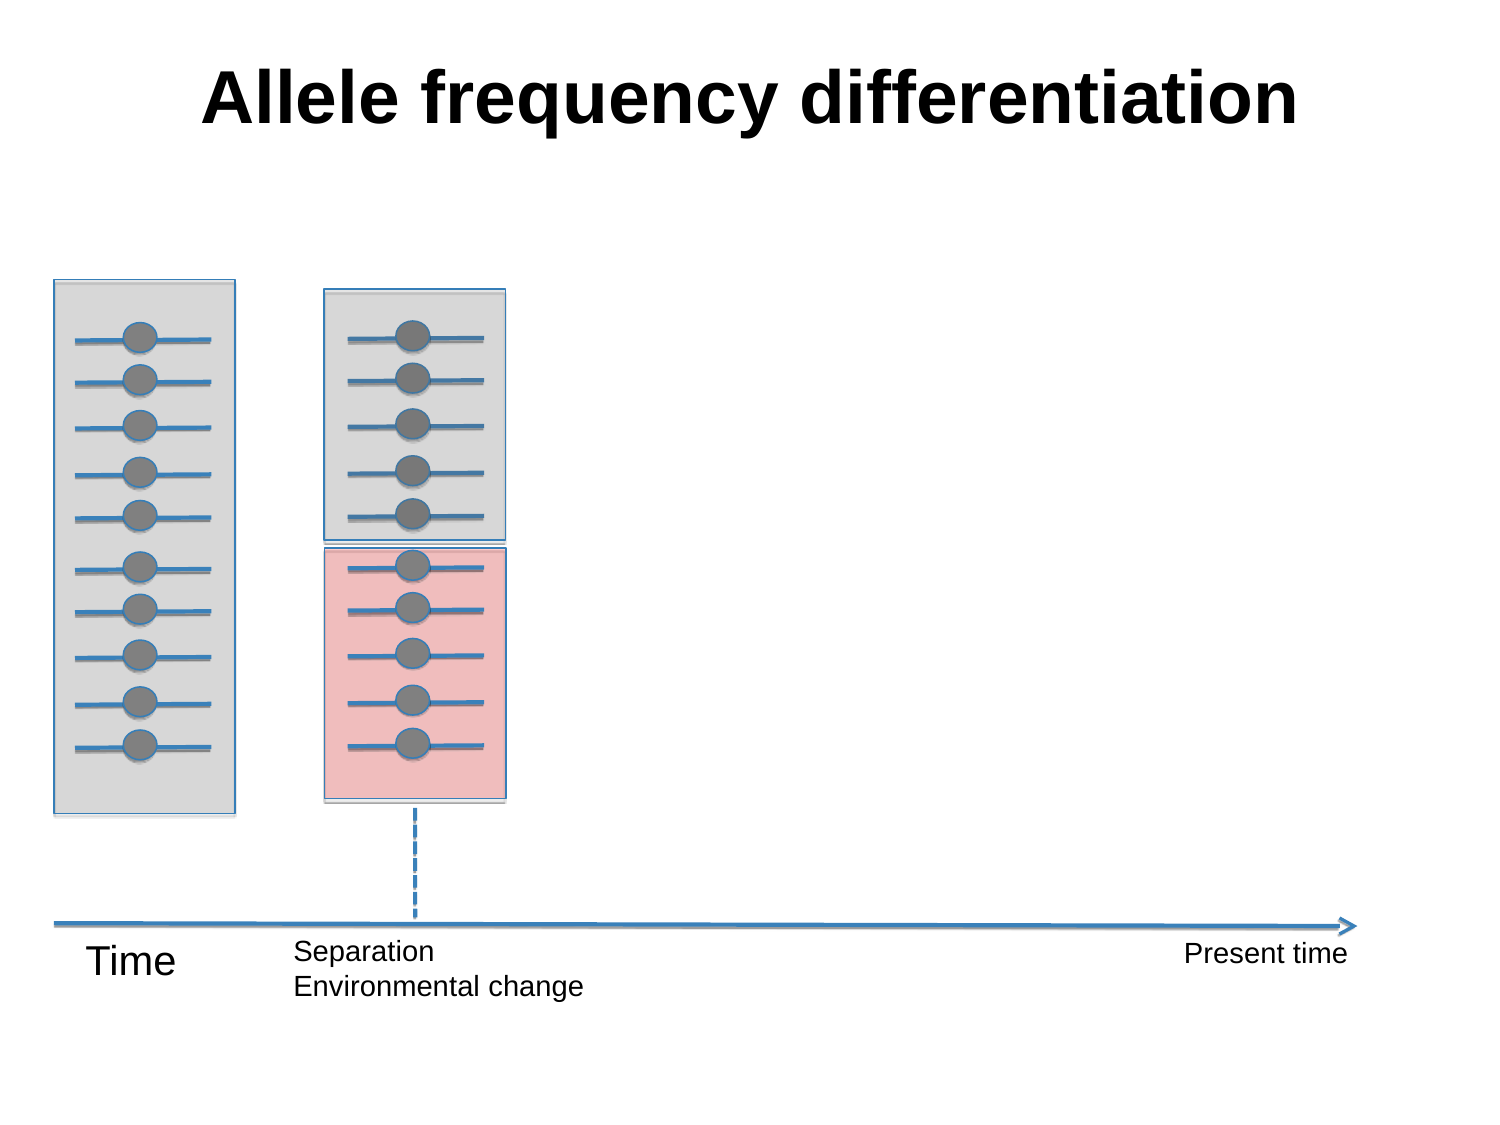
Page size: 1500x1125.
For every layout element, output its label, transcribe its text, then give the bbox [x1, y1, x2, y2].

text_box Separation Environmental change [278, 924, 600, 1010]
text_box [53, 279, 236, 814]
text_box [324, 289, 506, 540]
text_box Present time [1169, 926, 1364, 977]
text_box [324, 547, 506, 799]
text_box Time [70, 926, 192, 991]
title Allele frequency differentiation [75, 0, 1425, 188]
